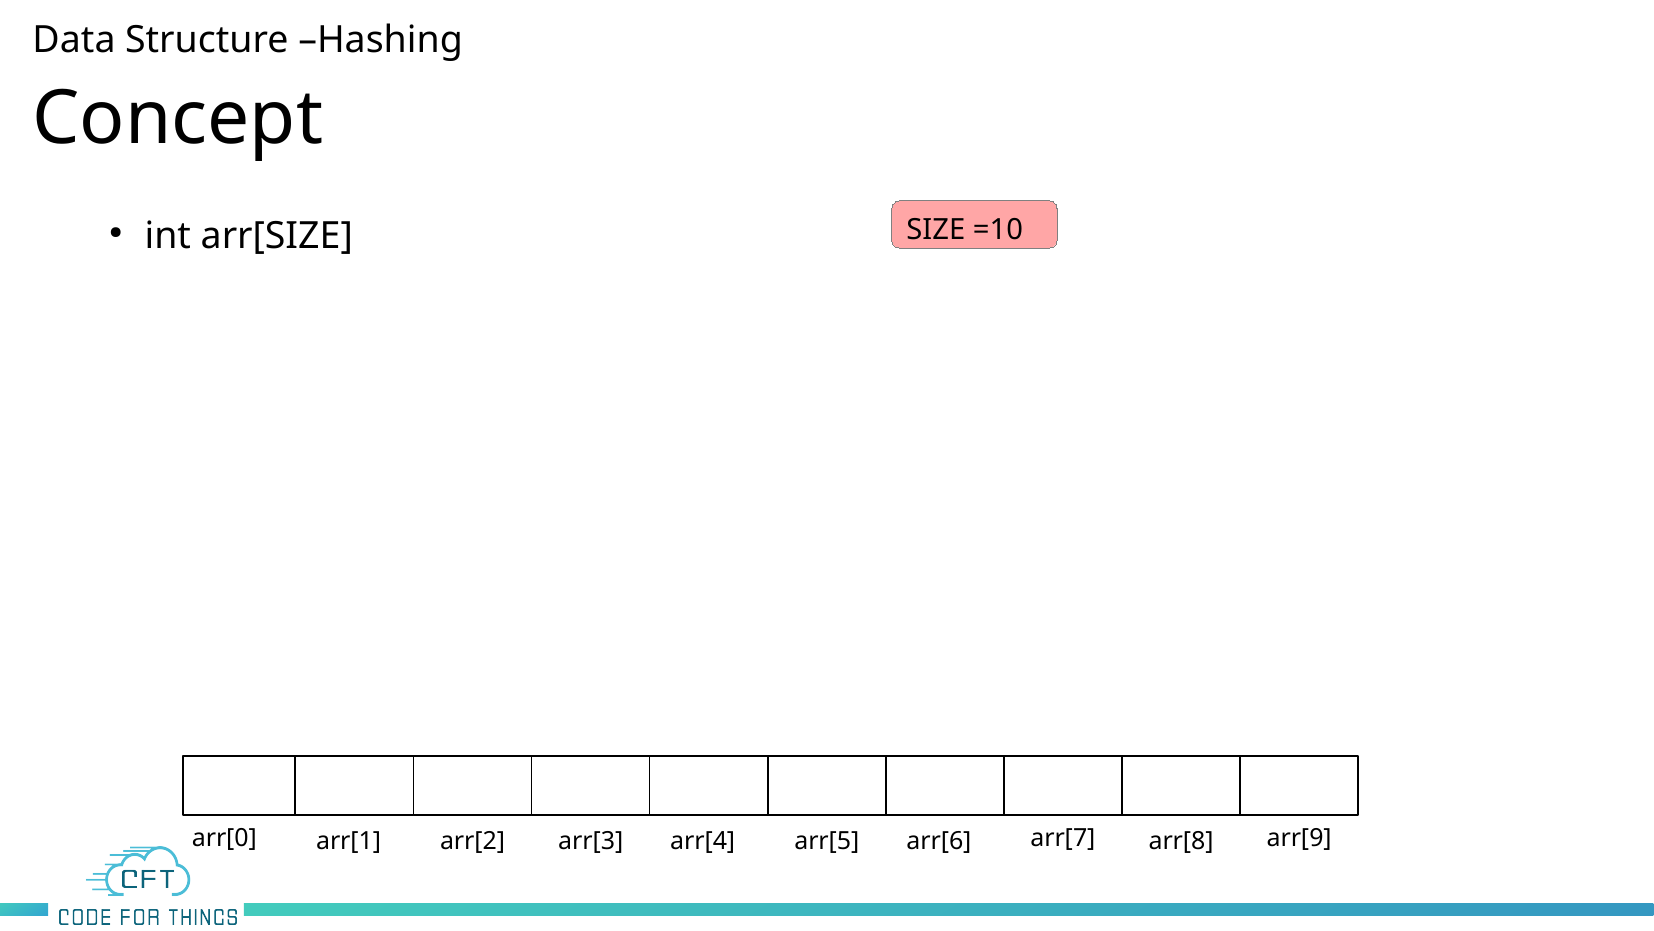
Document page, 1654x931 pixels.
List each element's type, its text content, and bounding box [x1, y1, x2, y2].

text_box arr[2] [425, 814, 526, 860]
title Data Structure –Hashing Concept [32, 12, 1184, 166]
text_box arr[0] [177, 812, 278, 857]
text_box [183, 755, 1359, 815]
text_box arr[1] [301, 814, 402, 860]
text_box arr[6] [891, 814, 993, 860]
text_box arr[7] [1015, 812, 1117, 857]
text_box arr[4] [655, 814, 756, 860]
picture [59, 846, 237, 925]
text_box SIZE =10 [891, 200, 1058, 250]
text_box arr[8] [1133, 814, 1235, 860]
text_box arr[3] [543, 814, 644, 860]
text_box arr[9] [1251, 812, 1353, 857]
text_box arr[5] [779, 814, 880, 860]
text_box int arr[SIZE] [94, 200, 461, 266]
